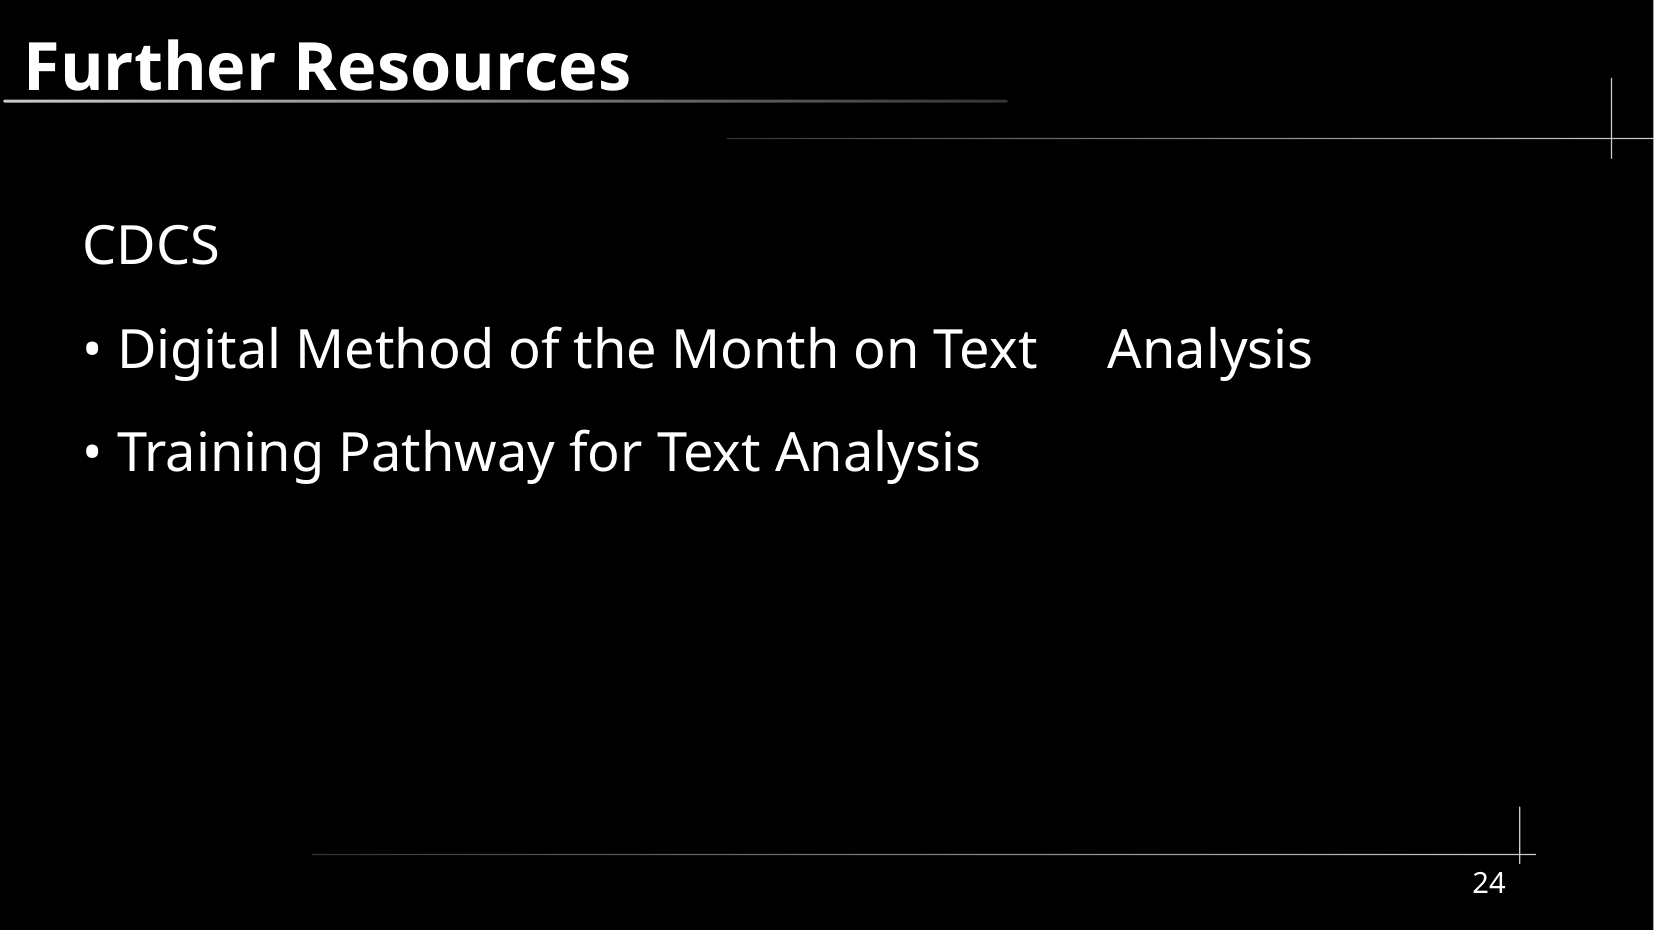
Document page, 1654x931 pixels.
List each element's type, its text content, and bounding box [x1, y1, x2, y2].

list CDCS • Digital Method of the Month on Text Analysis • Training Pathway for Text Analysis [82, 206, 1571, 827]
title Further Resources [23, 11, 1589, 119]
